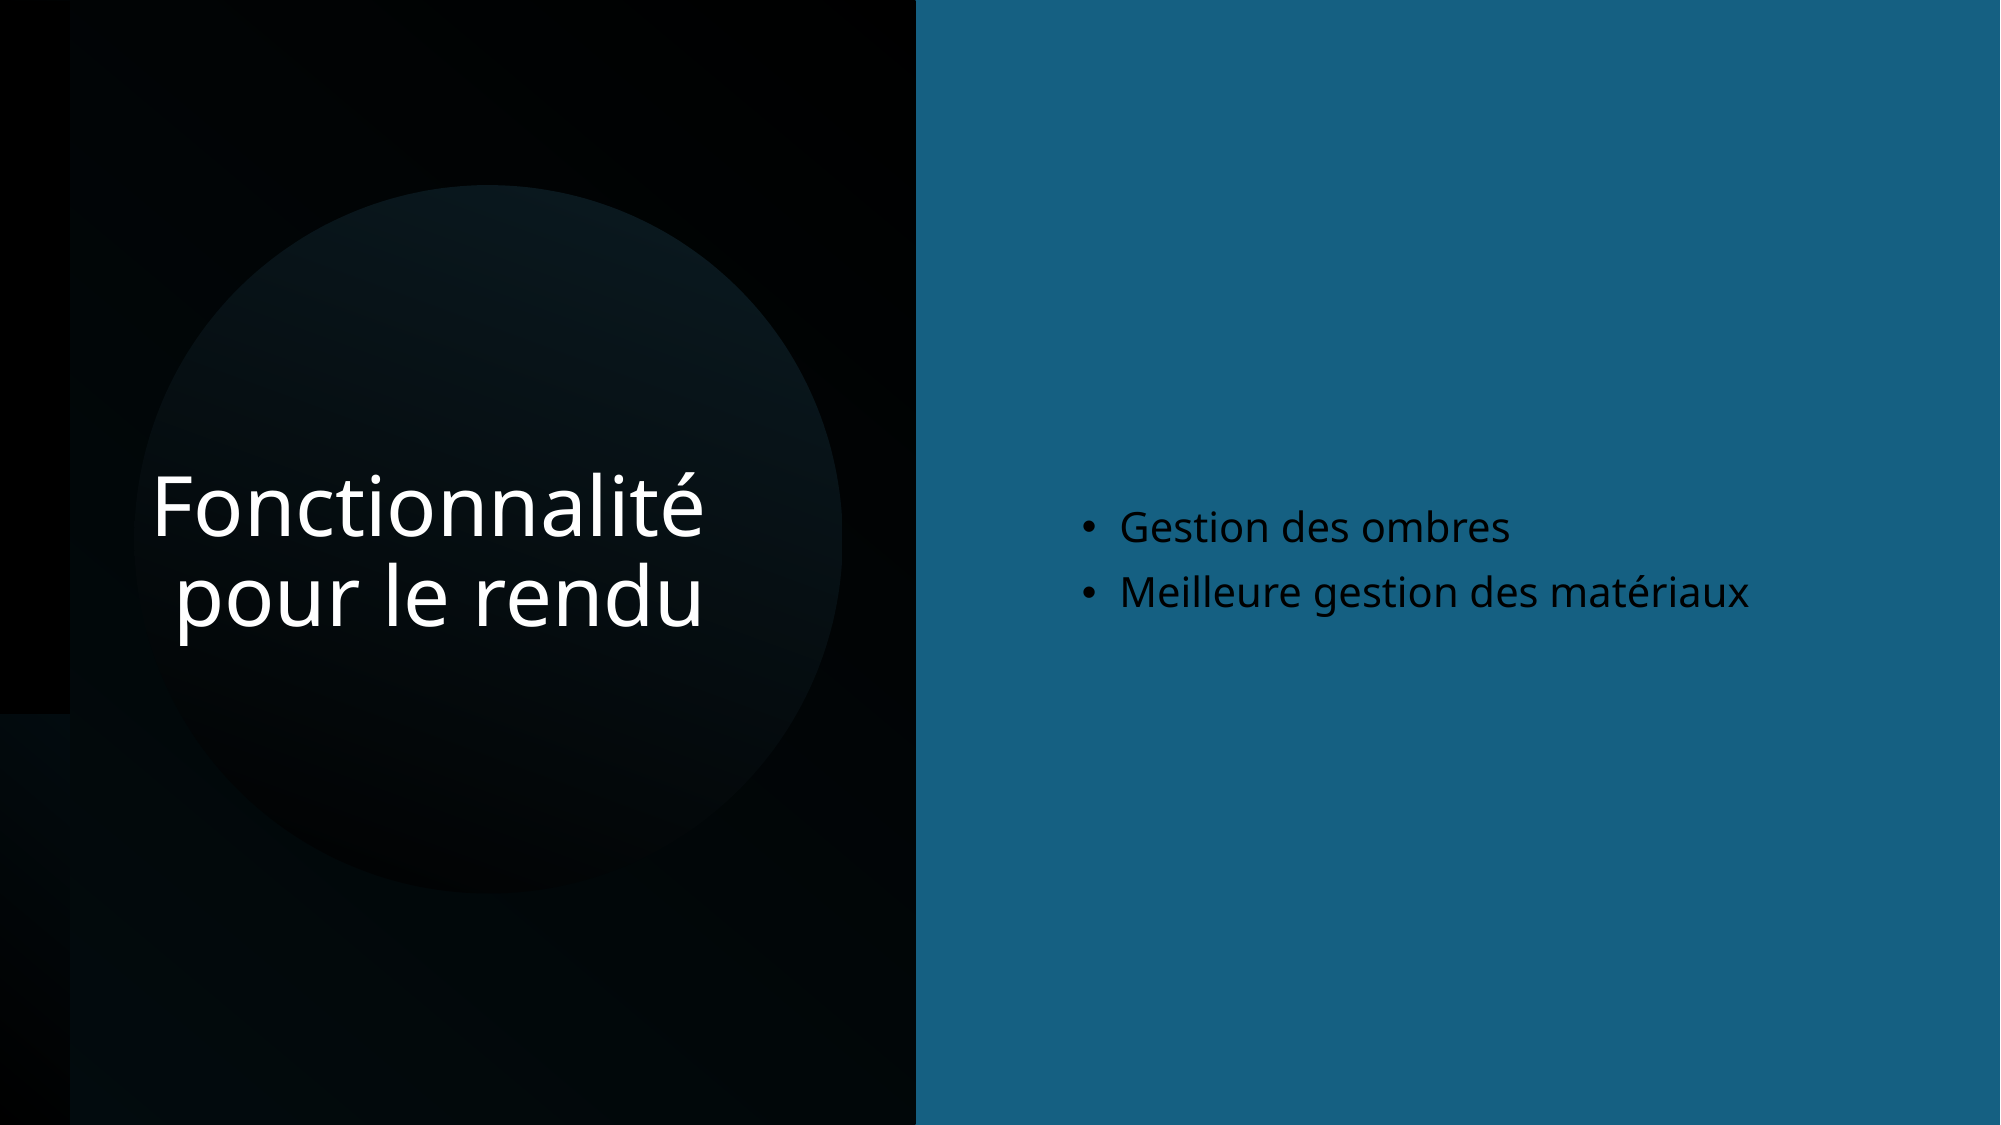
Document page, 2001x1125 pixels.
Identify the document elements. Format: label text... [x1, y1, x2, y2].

title Fonctionnalité pour le rendu [135, 96, 830, 652]
list Gestion des ombres Meilleure gestion des matériaux [1066, 106, 1865, 1017]
text_box [0, 0, 2000, 1125]
